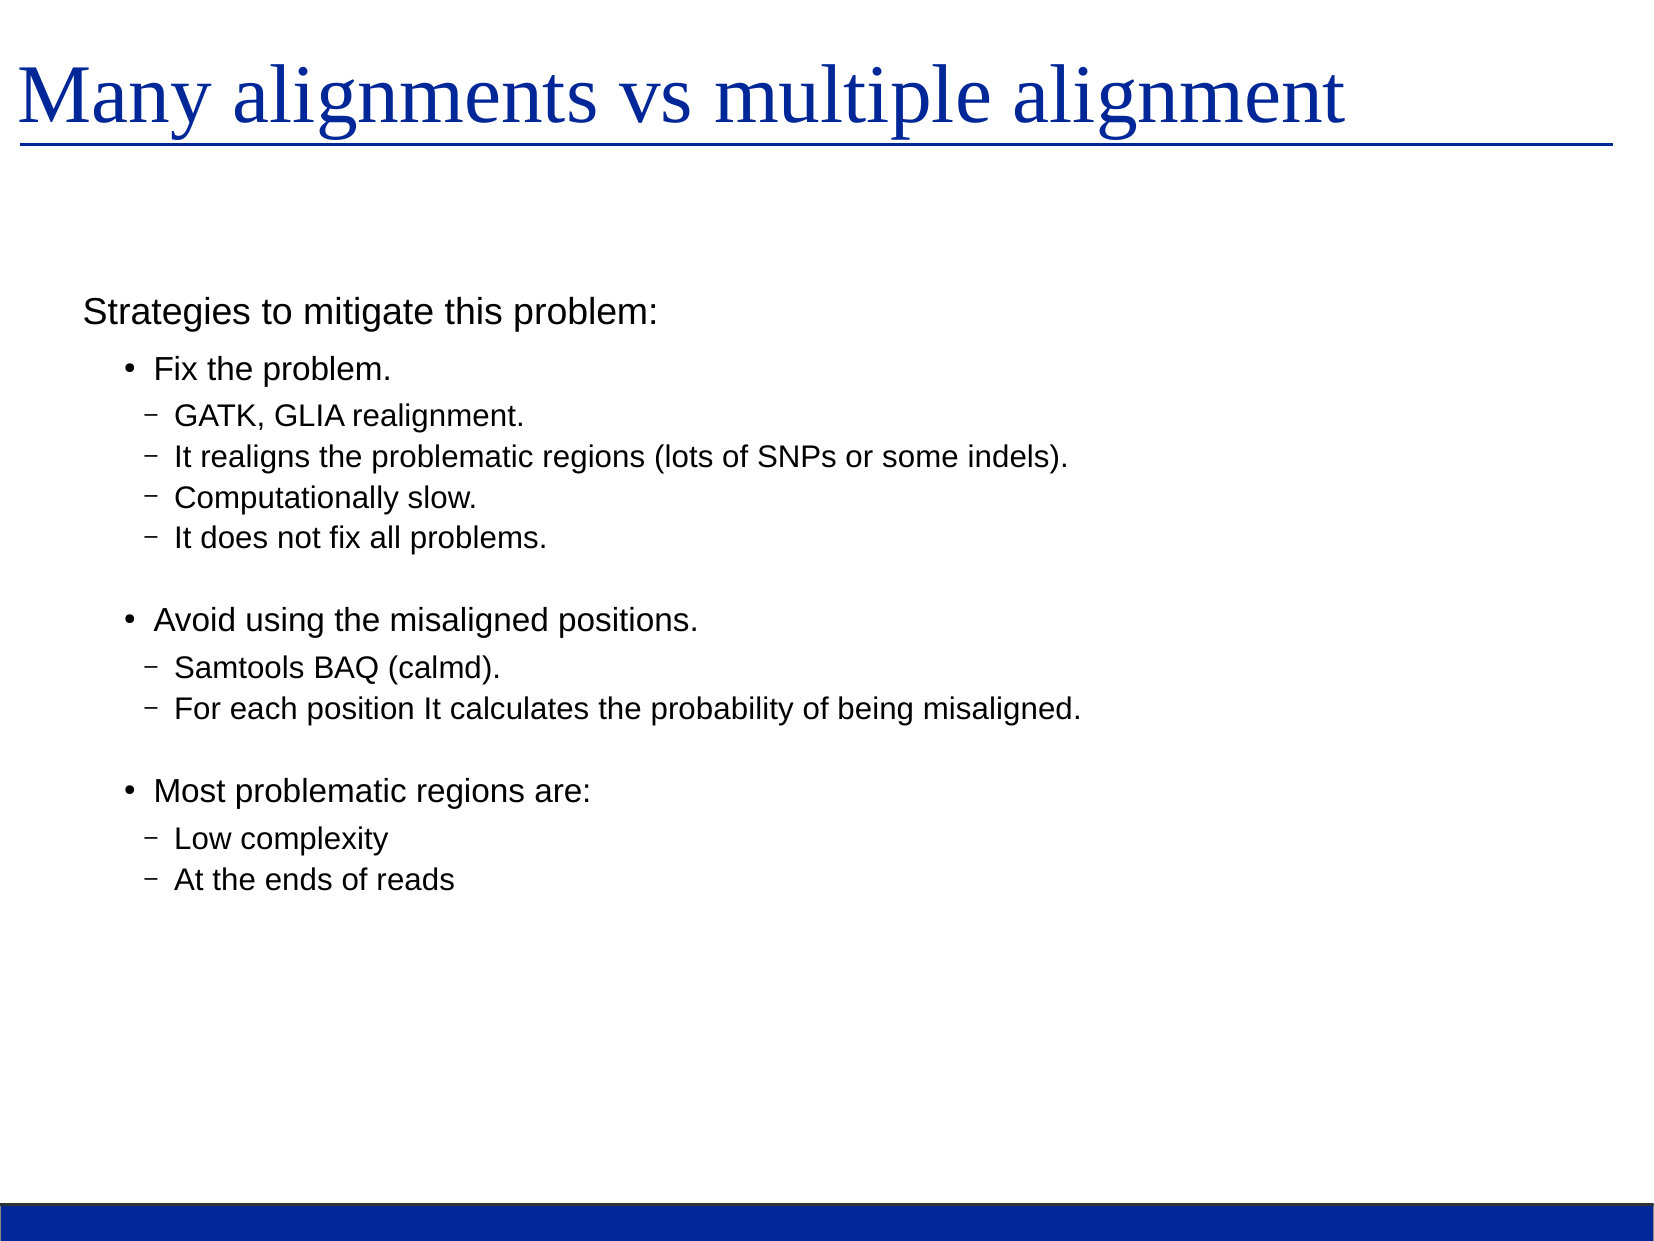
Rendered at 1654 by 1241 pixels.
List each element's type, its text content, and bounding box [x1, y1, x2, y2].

title Many alignments vs multiple alignment [17, 0, 1589, 198]
list Strategies to mitigate this problem: Fix the problem. GATK, GLIA realignment. It realigns the problematic regions (lots of SNPs or some indels). Computationally slow. It does not fix all problems. Avoid using the misaligned positions. Samtools BAQ (calmd). For each position It calculates the probability of being misaligned. Most problematic regions are: Low complexity At the ends of reads [82, 290, 1571, 1109]
